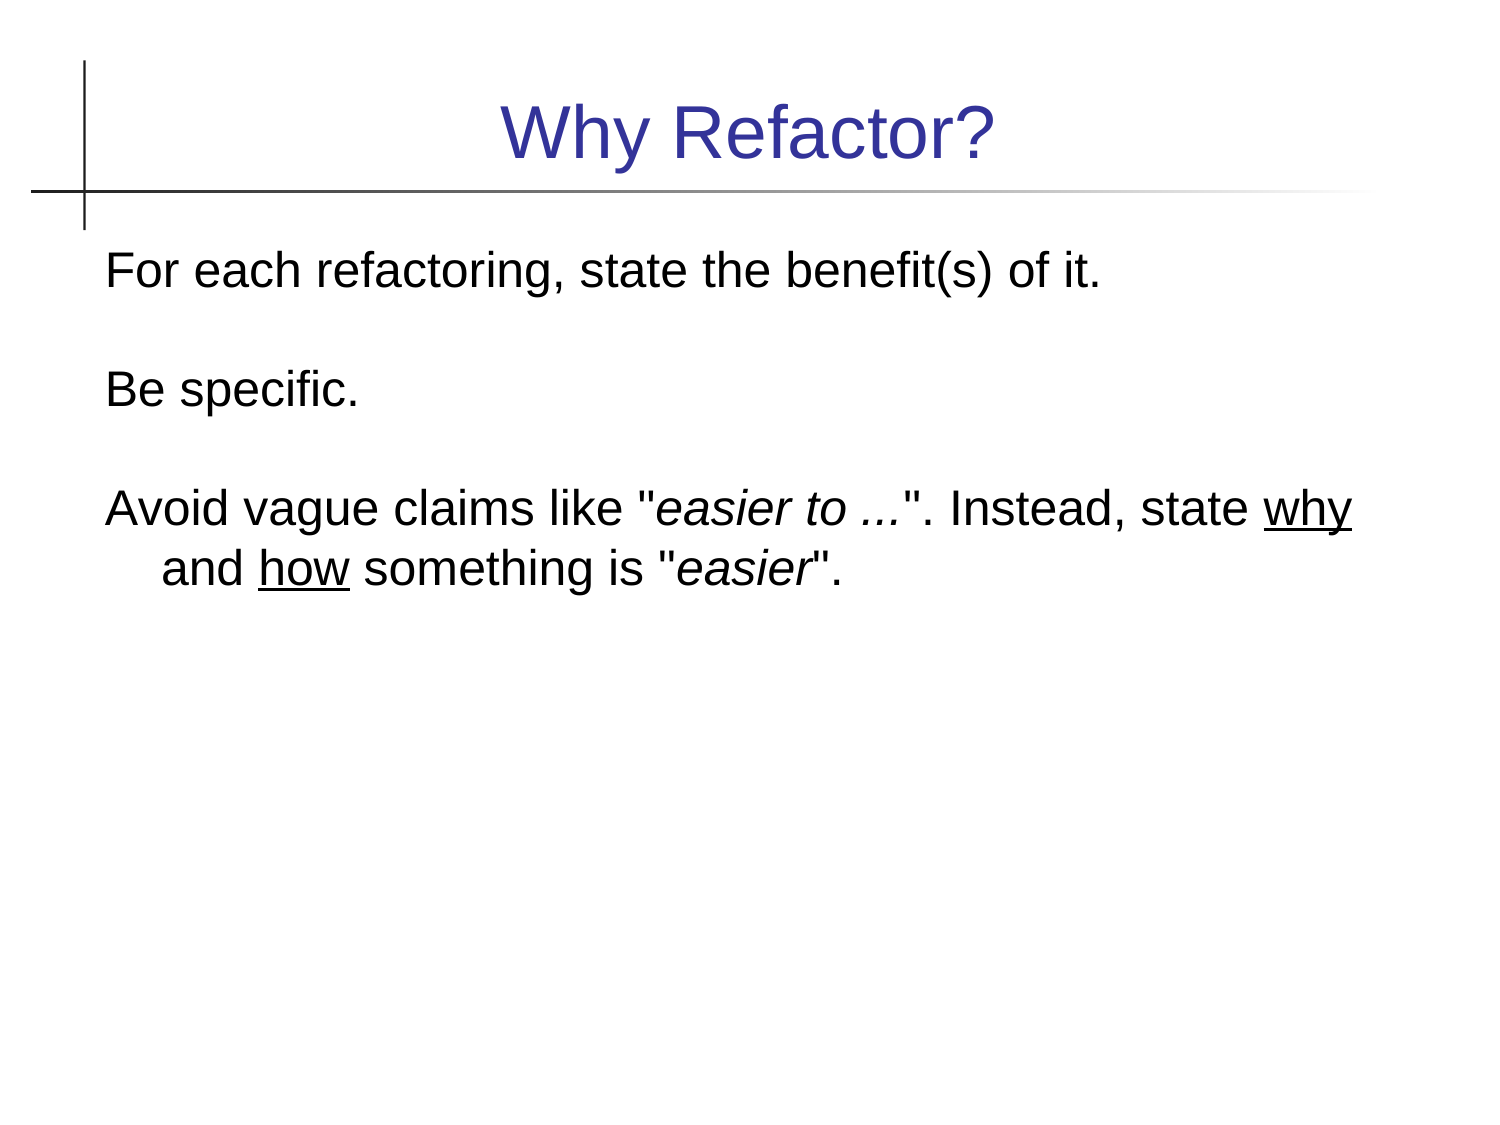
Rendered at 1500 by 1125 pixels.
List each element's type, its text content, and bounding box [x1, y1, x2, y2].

list For each refactoring, state the benefit(s) of it. Be specific. Avoid vague claims like "easier to ...". Instead, state why and how something is "easier". [90, 229, 1408, 1036]
title Why Refactor? [100, 42, 1397, 182]
